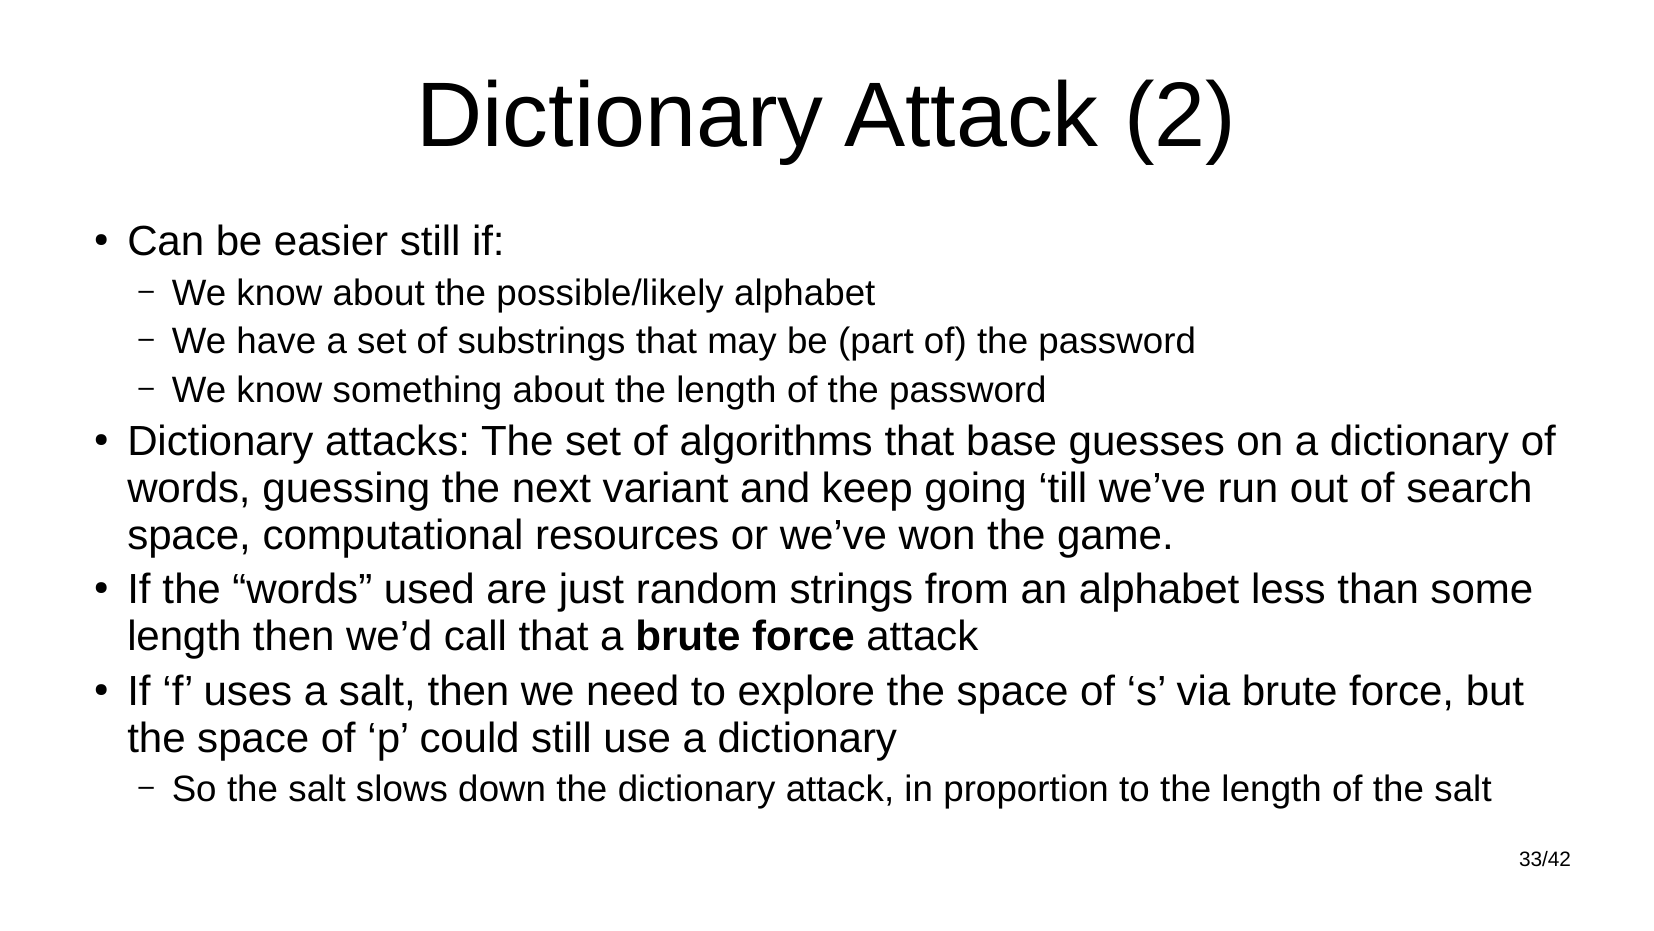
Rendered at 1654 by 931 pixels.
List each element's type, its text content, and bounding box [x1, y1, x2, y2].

title Dictionary Attack (2) [82, 37, 1571, 193]
list Can be easier still if: We know about the possible/likely alphabet We have a set of substrings that may be (part of) the password We know something about the length of the password Dictionary attacks: The set of algorithms that base guesses on a dictionary of words, guessing the next variant and keep going ‘till we’ve run out of search space, computational resources or we’ve won the game. If the “words” used are just random strings from an alphabet less than some length then we’d call that a brute force attack If ‘f’ uses a salt, then we need to explore the space of ‘s’ via brute force, but the space of ‘p’ could still use a dictionary So the salt slows down the dictionary attack, in proportion to the length of the salt [82, 217, 1571, 815]
